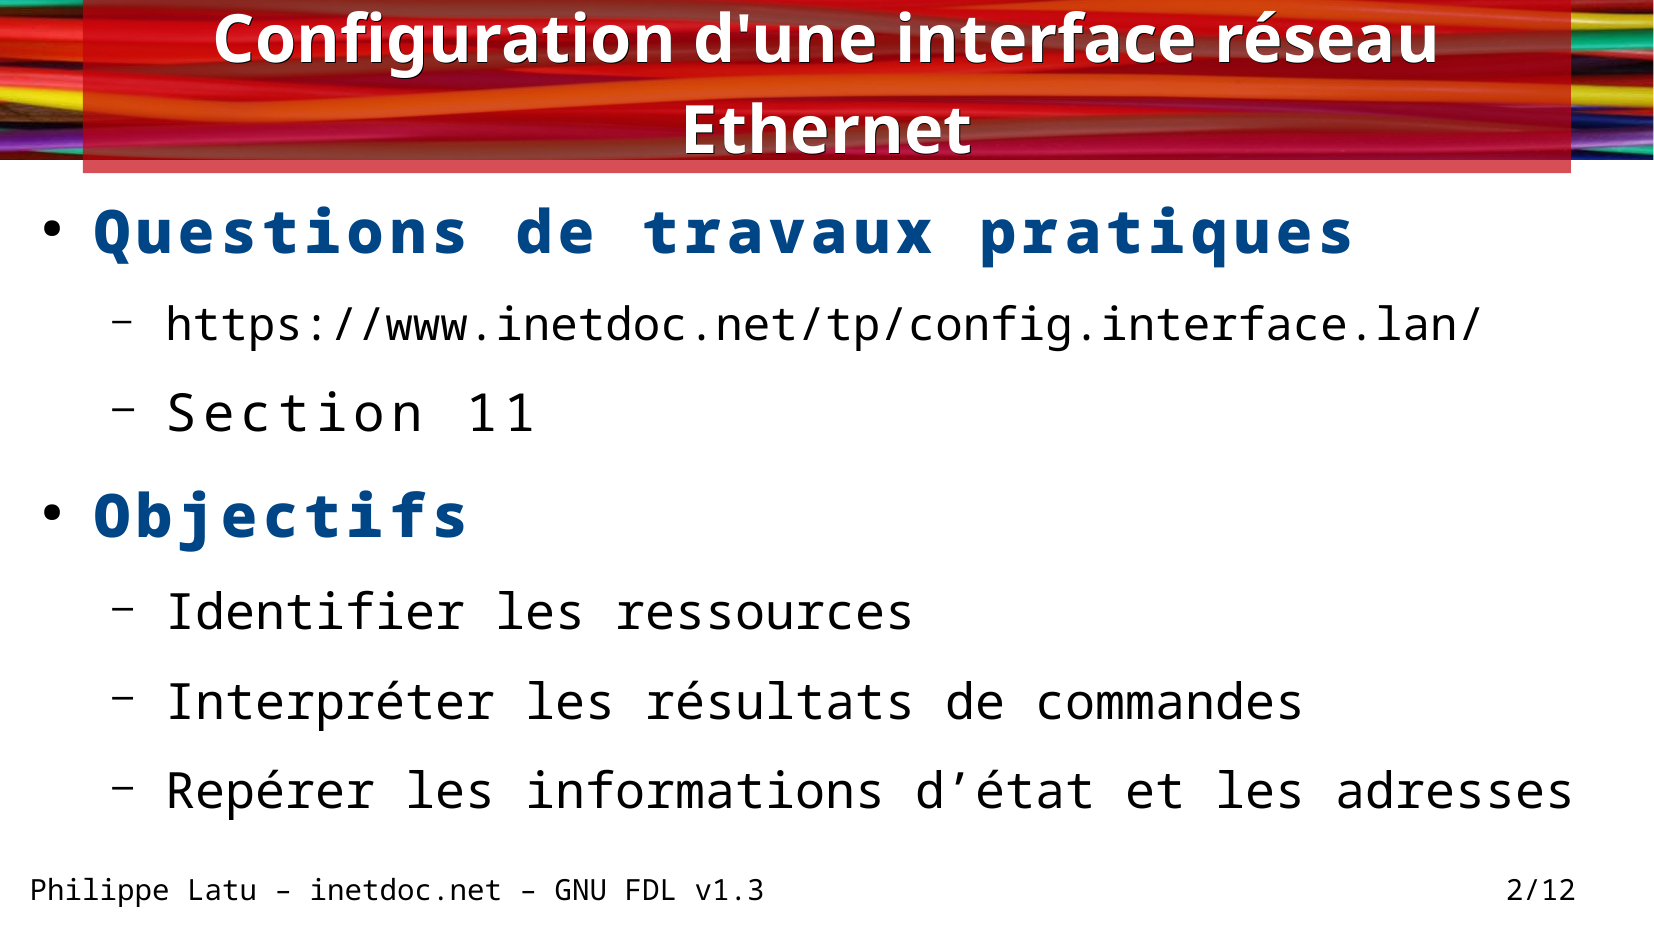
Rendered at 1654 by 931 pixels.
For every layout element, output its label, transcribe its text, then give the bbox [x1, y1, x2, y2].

list Questions de travaux pratiques https://www.inetdoc.net/tp/config.interface.lan/ Section 11 Objectifs Identifier les ressources Interpréter les résultats de commandes Repérer les informations d’état et les adresses [23, 188, 1642, 863]
text_box Philippe Latu – inetdoc.net – GNU FDL v1.3 <numéro>/12 [23, 862, 1619, 911]
picture [1571, 0, 1654, 160]
title Configuration d'une interface réseau Ethernet [82, 10, 1571, 155]
picture [0, 0, 82, 160]
